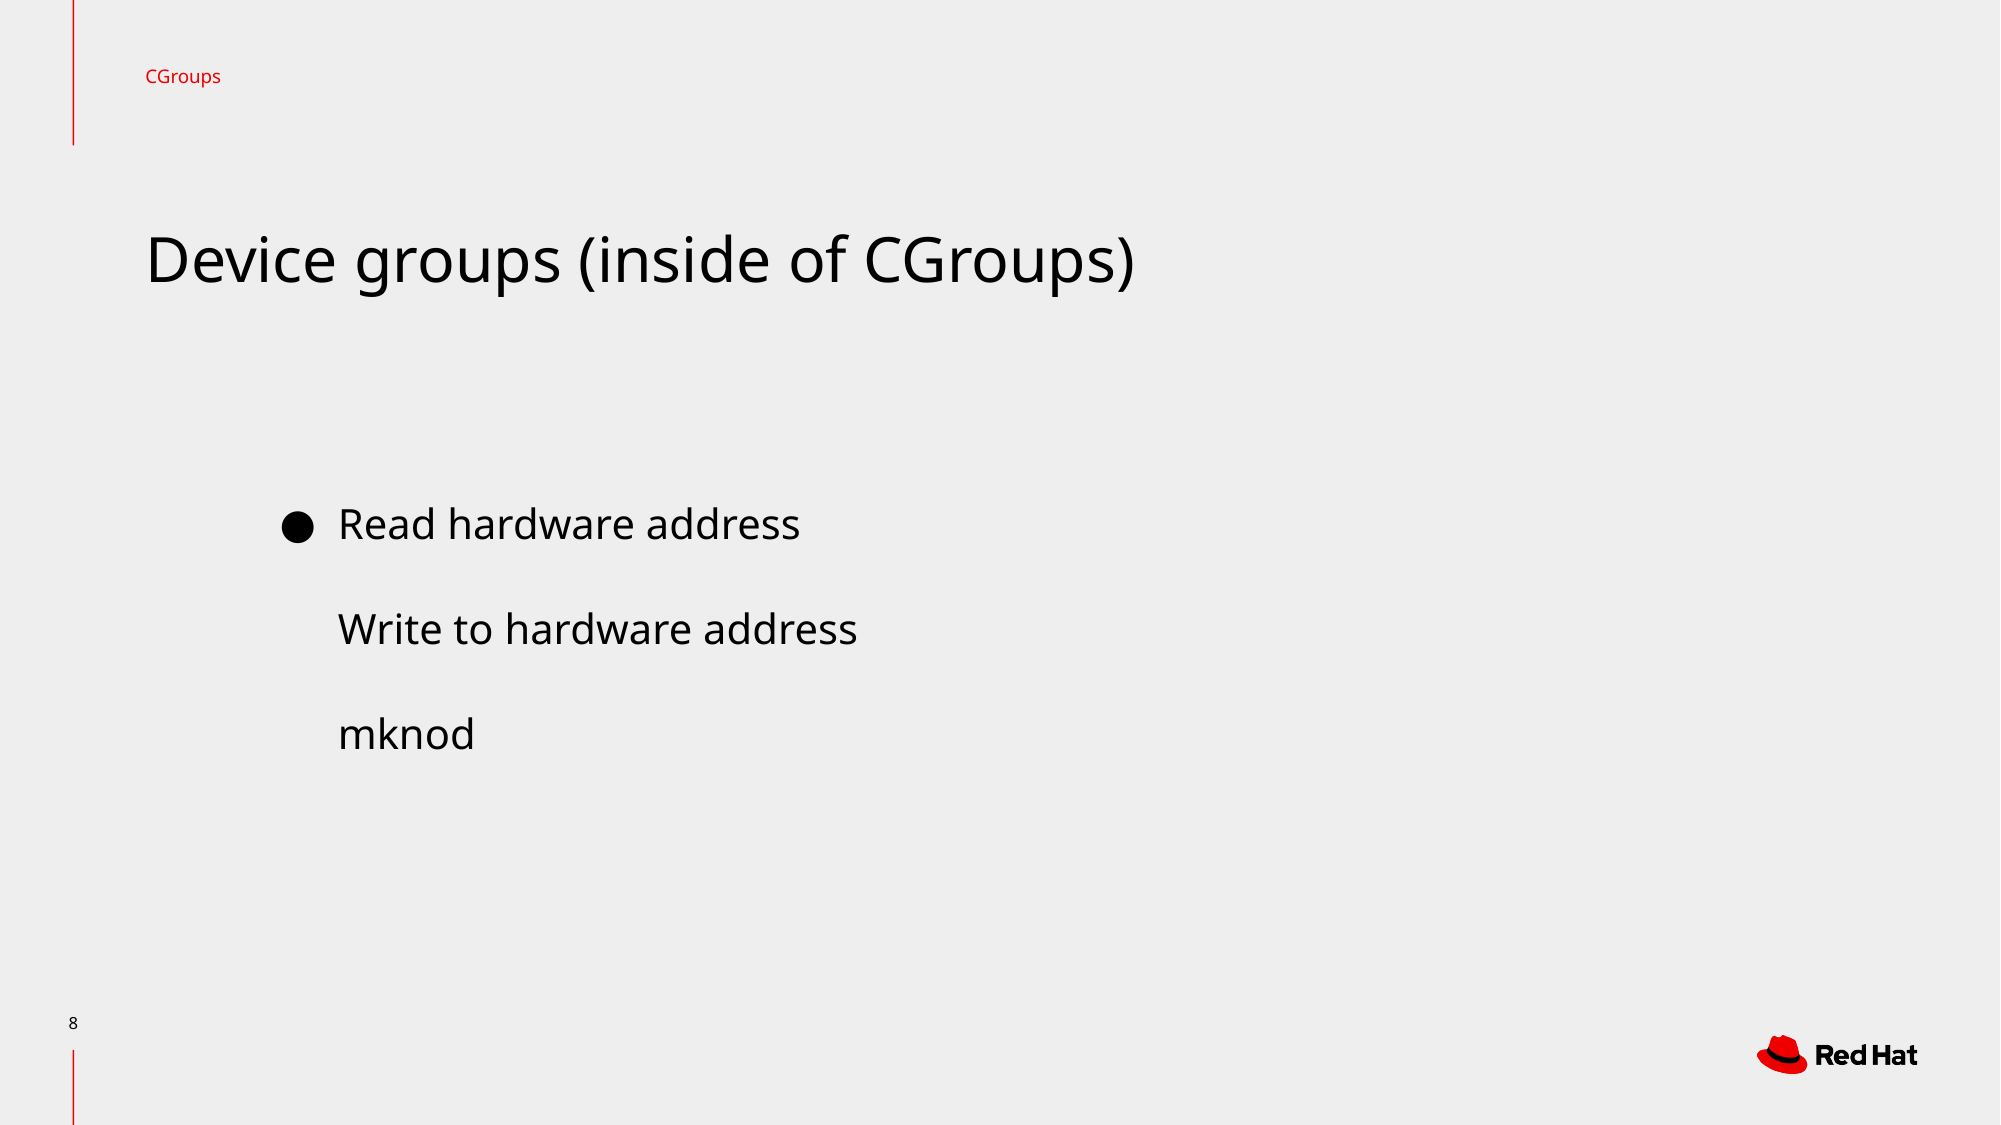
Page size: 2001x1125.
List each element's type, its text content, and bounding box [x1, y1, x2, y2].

title Device groups (inside of CGroups) [73, 193, 1713, 353]
picture [1757, 1035, 1918, 1074]
slide_number <number> [13, 1012, 134, 1036]
subtitle CGroups [73, 9, 919, 143]
title Read hardware address Write to hardware address mknod [262, 442, 1001, 837]
